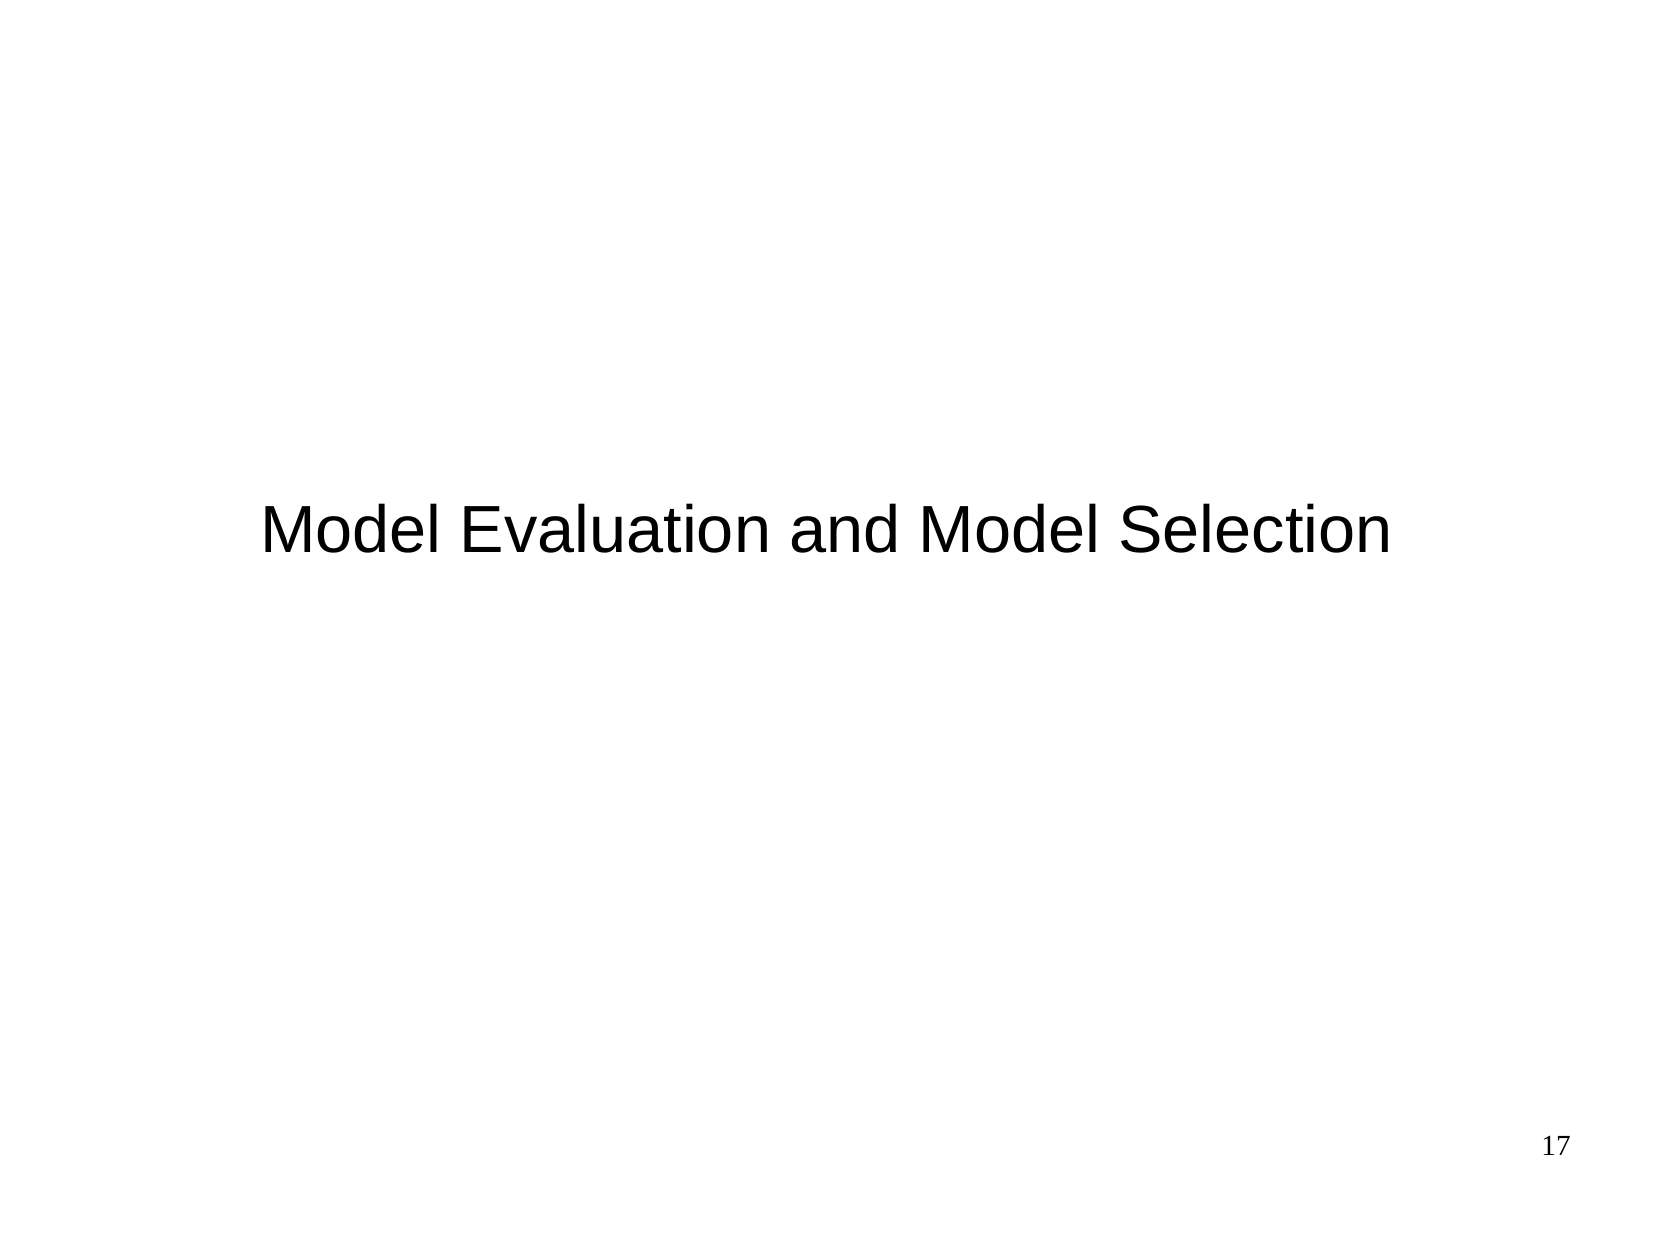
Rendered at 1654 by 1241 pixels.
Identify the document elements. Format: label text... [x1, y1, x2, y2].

subtitle Model Evaluation and Model Selection [82, 49, 1571, 1010]
